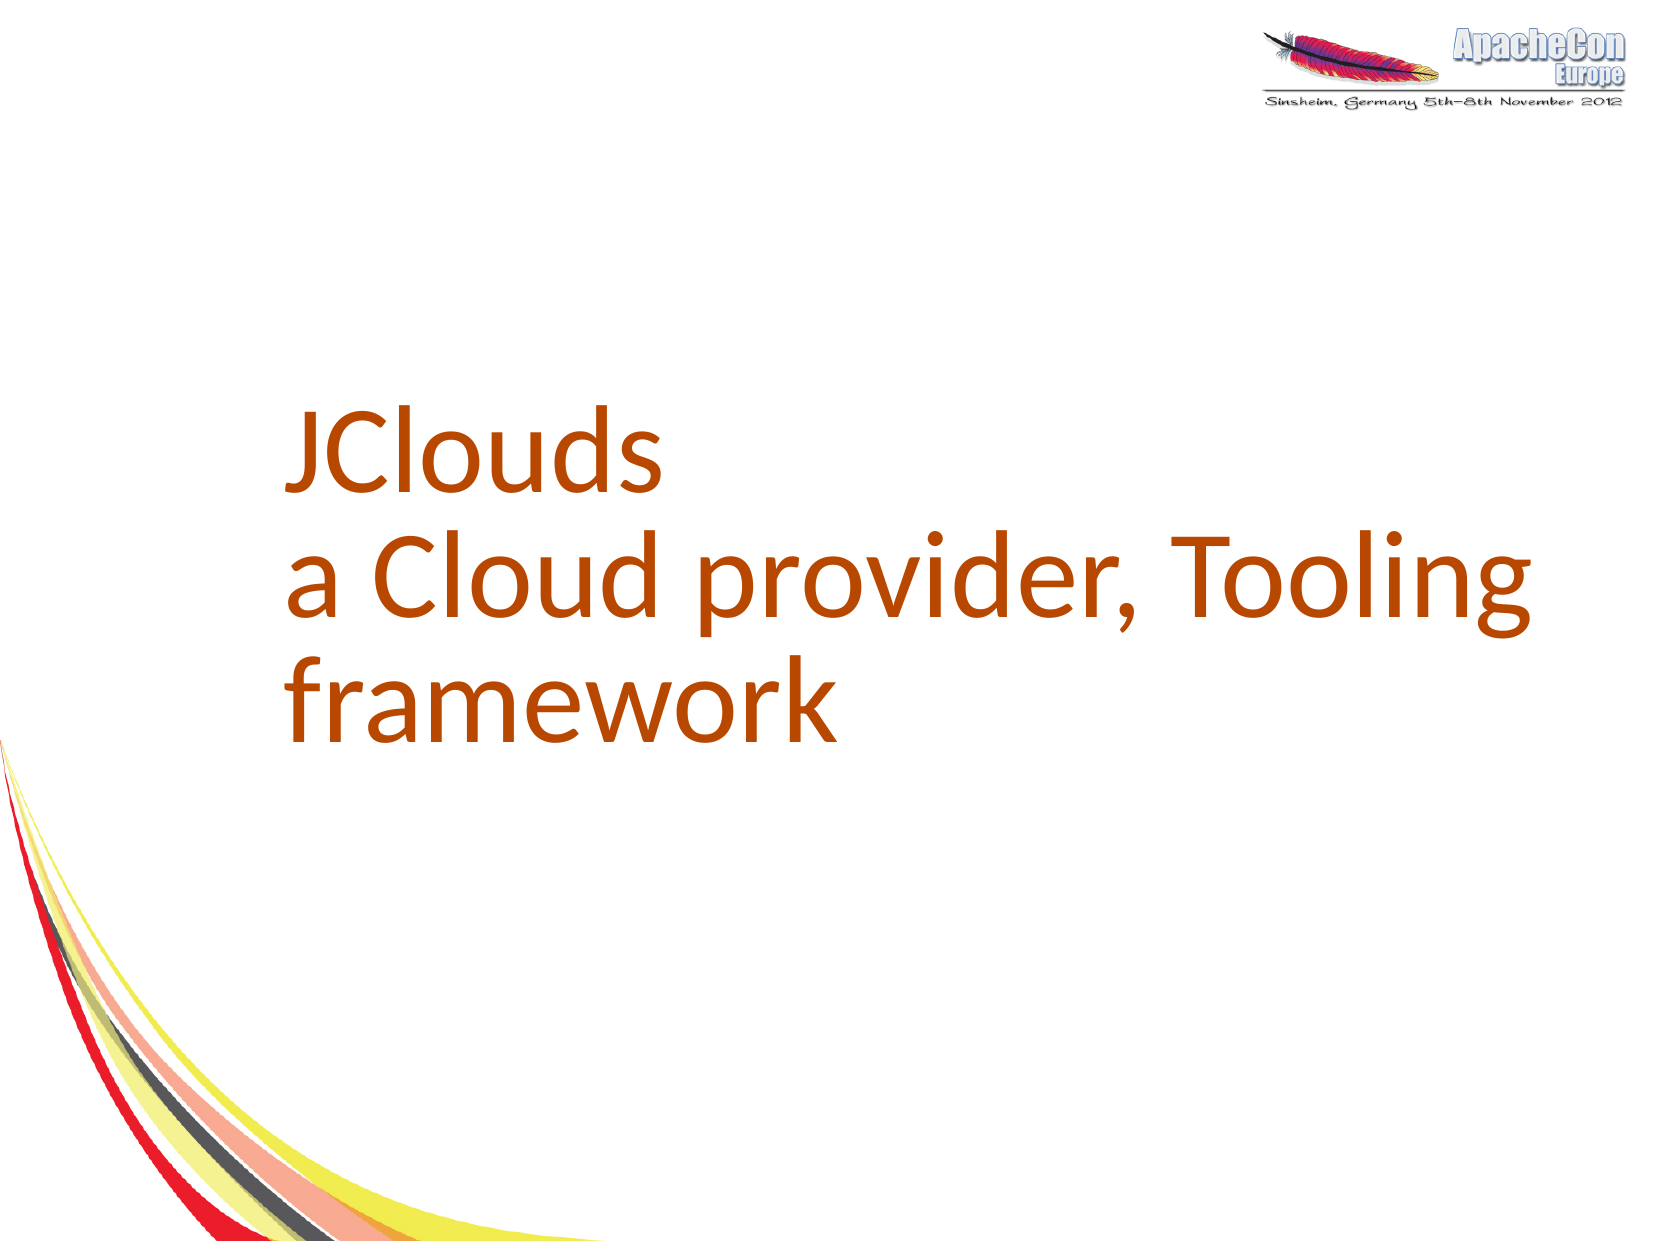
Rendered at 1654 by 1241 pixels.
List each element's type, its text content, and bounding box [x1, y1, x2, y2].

picture [0, 0, 1654, 1241]
title JClouds a Cloud provider, Tooling framework [225, 357, 1606, 816]
